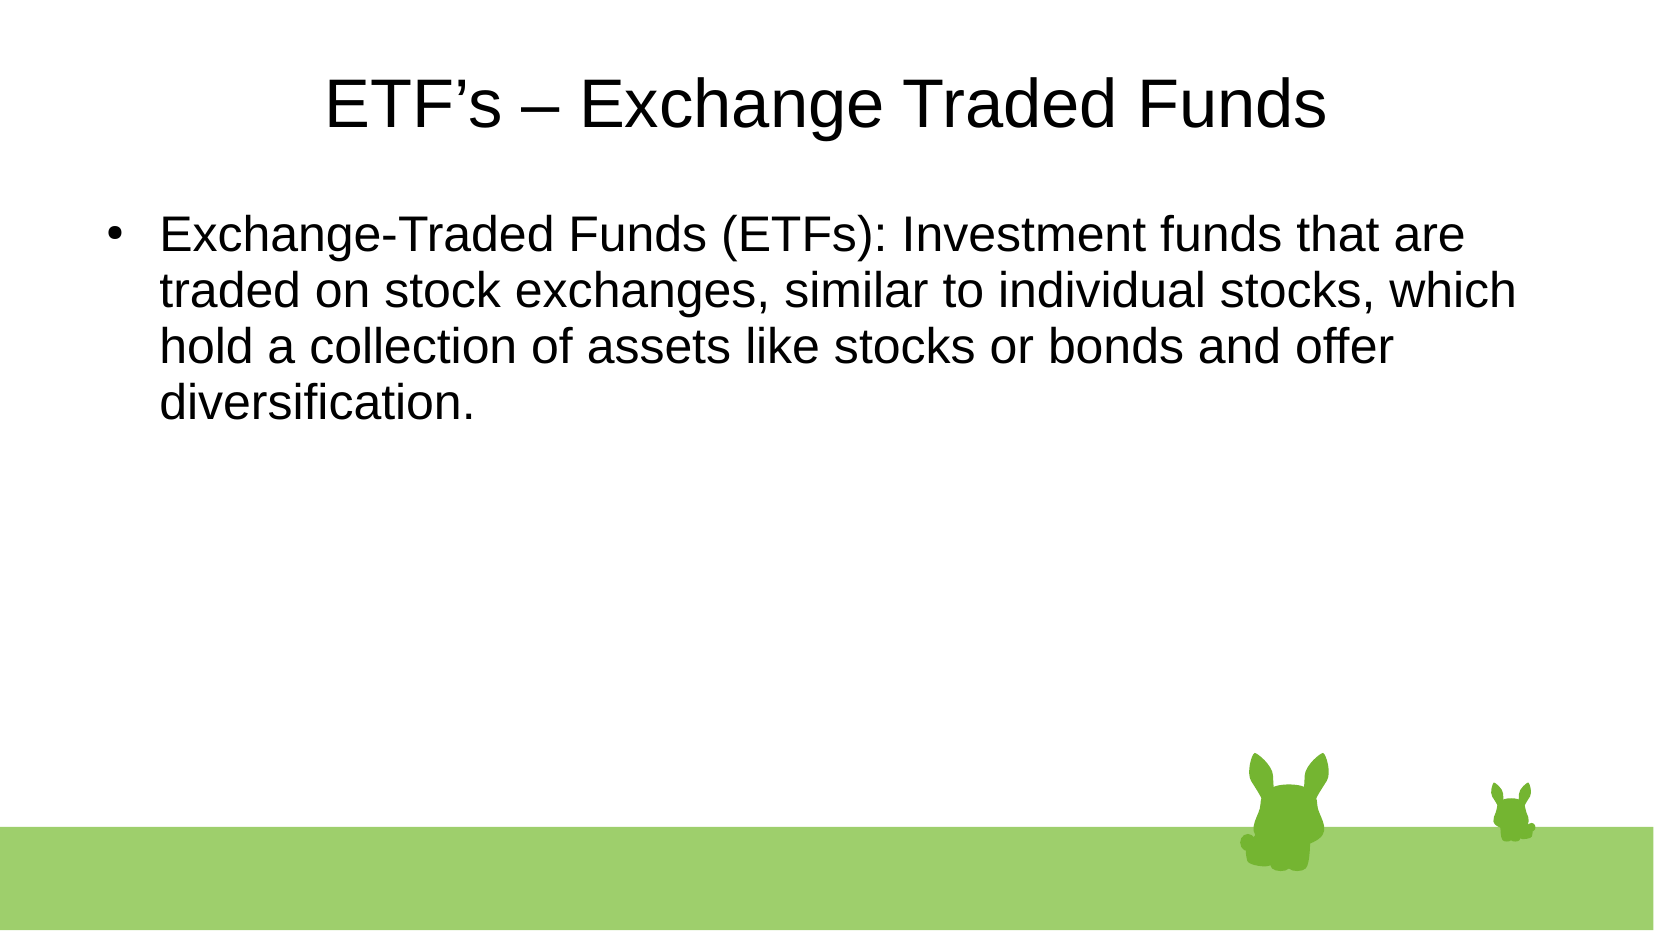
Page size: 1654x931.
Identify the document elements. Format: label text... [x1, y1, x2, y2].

list Exchange-Traded Funds (ETFs): Investment funds that are traded on stock exchanges, similar to individual stocks, which hold a collection of assets like stocks or bonds and offer diversification. [88, 206, 1565, 739]
title ETF’s – Exchange Traded Funds [88, 29, 1565, 178]
